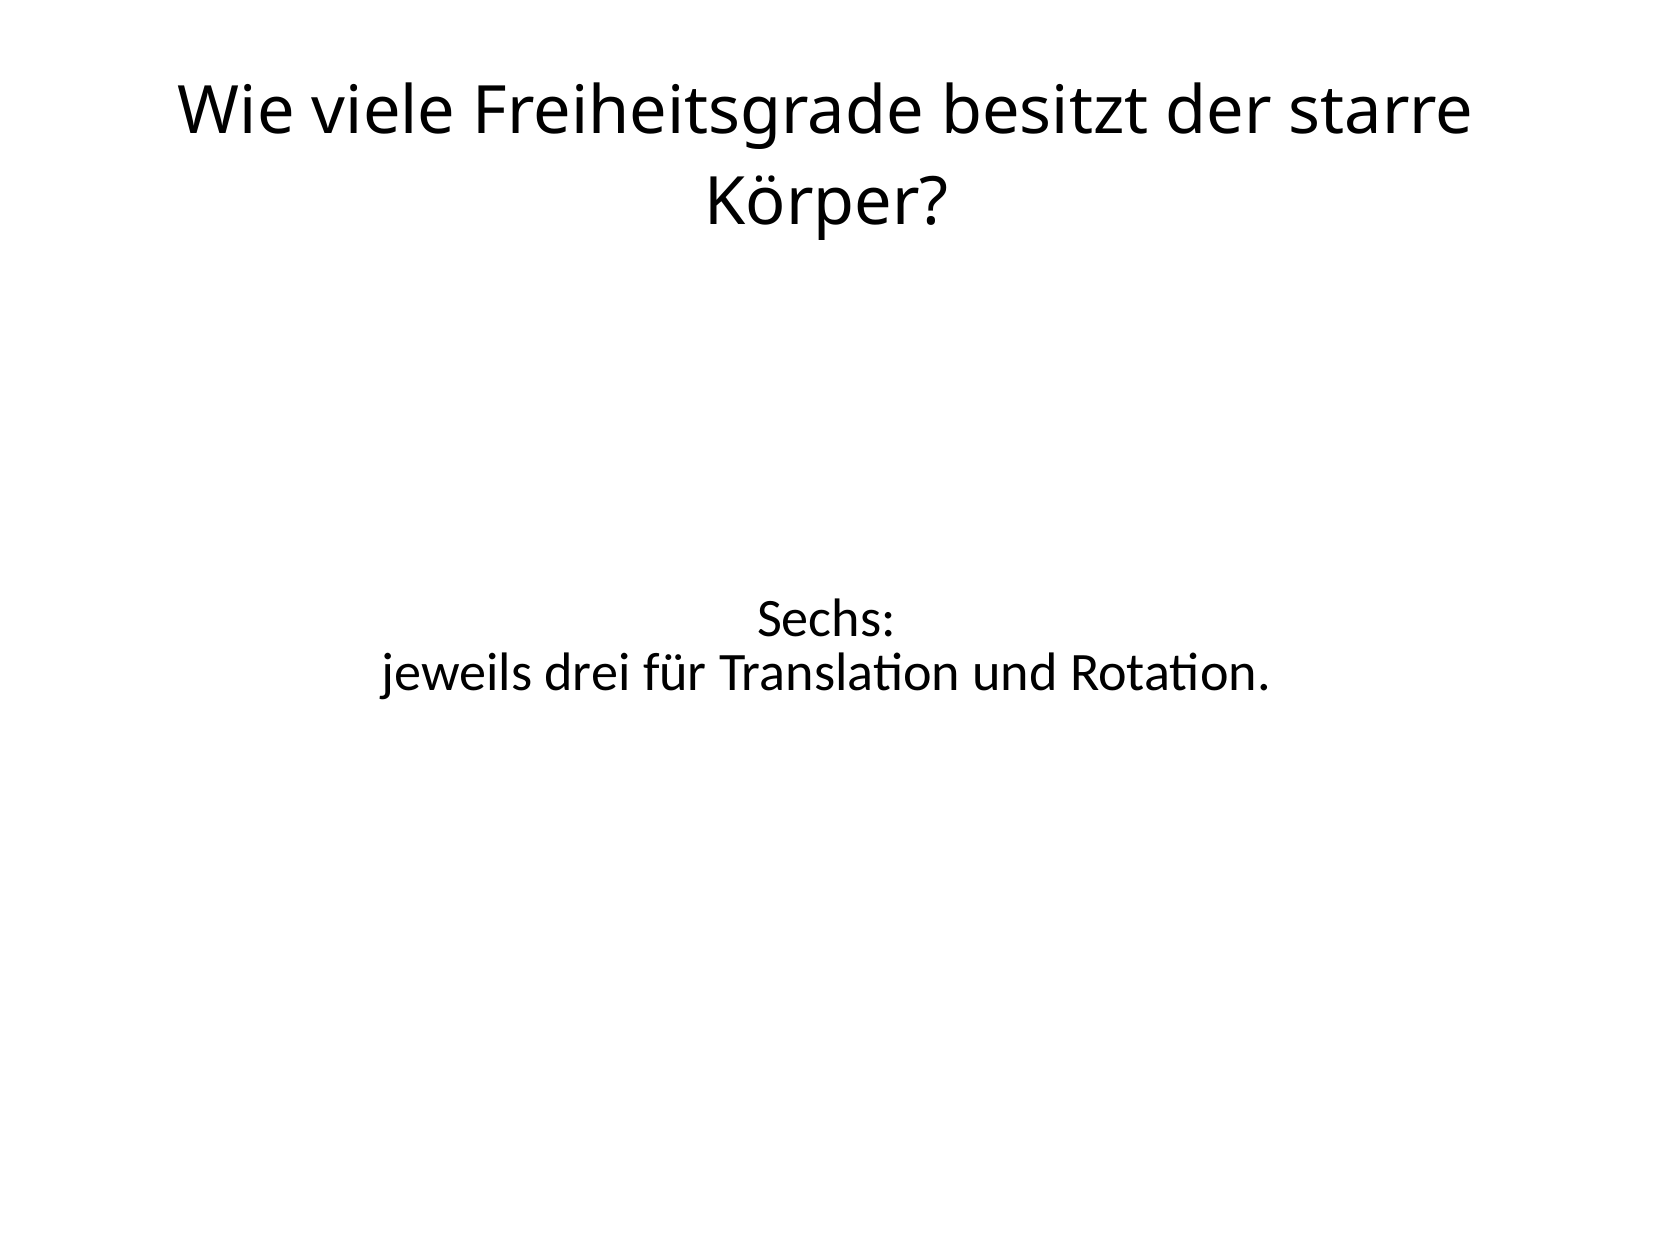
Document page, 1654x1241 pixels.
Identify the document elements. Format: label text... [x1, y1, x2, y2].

subtitle Sechs: jeweils drei für Translation und Rotation. [82, 290, 1571, 1010]
title Wie viele Freiheitsgrade besitzt der starre Körper? [82, 49, 1571, 257]
